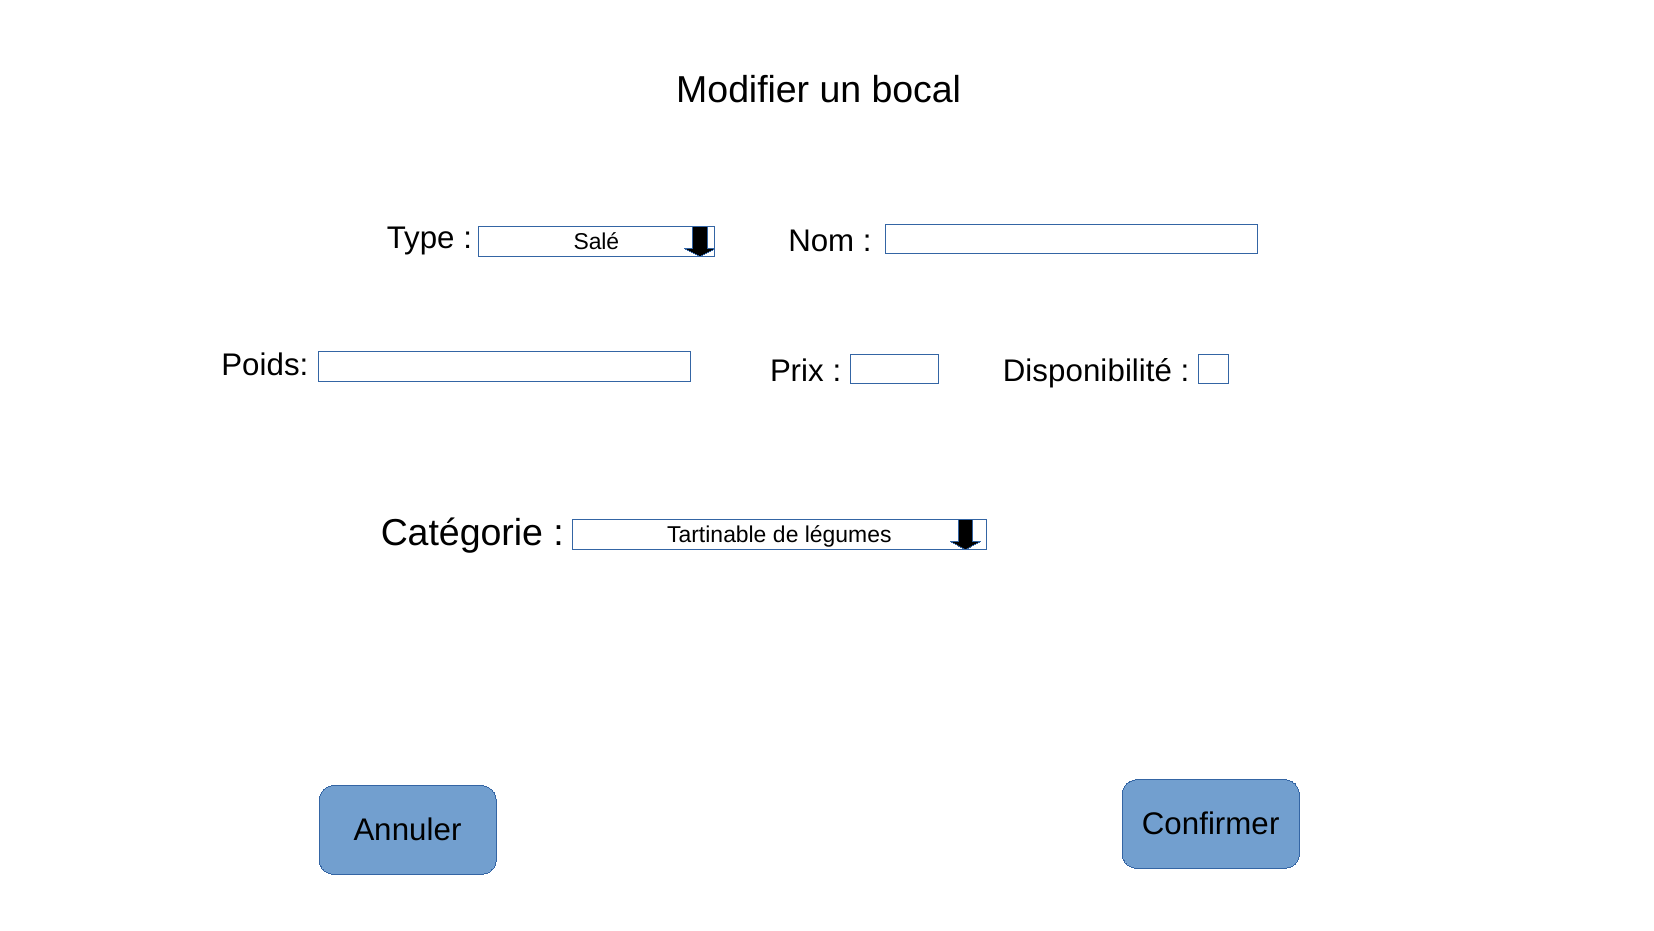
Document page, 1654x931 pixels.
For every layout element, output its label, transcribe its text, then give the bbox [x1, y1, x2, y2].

text_box [850, 354, 939, 384]
text_box [1198, 354, 1229, 384]
text_box Type : [372, 212, 551, 263]
text_box Tartinable de légumes [579, 519, 964, 550]
text_box Annuler [319, 785, 497, 875]
text_box Tartinable de légumes [967, 519, 987, 550]
text_box [950, 519, 981, 550]
text_box Confirmer [1122, 779, 1300, 869]
text_box [684, 226, 715, 257]
text_box Salé [708, 226, 715, 248]
text_box [885, 224, 1258, 254]
text_box [318, 351, 691, 382]
text_box Salé [478, 226, 699, 257]
text_box Disponibilité : [988, 346, 1205, 396]
text_box Poids: [206, 340, 412, 390]
text_box Catégorie : [366, 504, 579, 562]
text_box Nom : [773, 216, 896, 266]
text_box Prix : [755, 346, 857, 396]
text_box Modifier un bocal [661, 61, 987, 119]
text_box Salé [701, 250, 715, 257]
